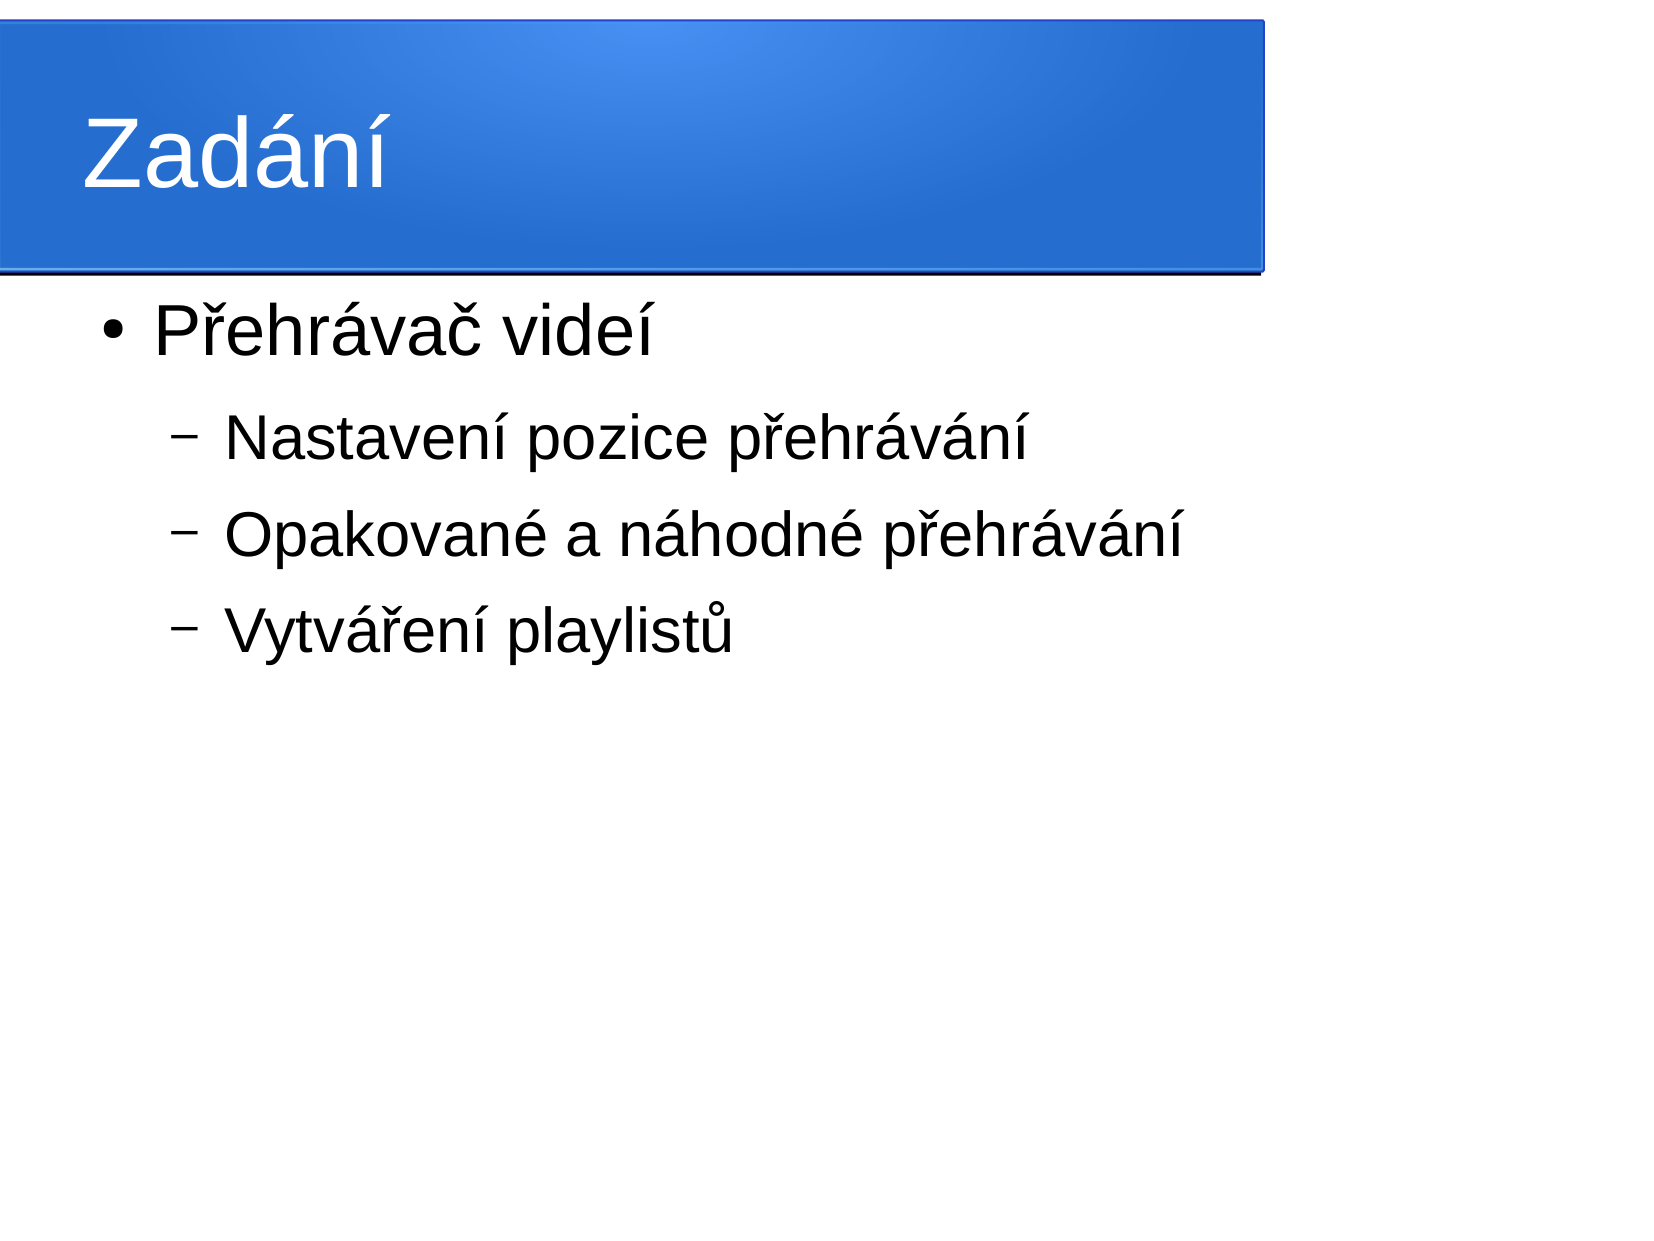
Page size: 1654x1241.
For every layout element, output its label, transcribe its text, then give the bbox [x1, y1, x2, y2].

title Zadání [82, 49, 1250, 257]
list Přehrávač videí Nastavení pozice přehrávání Opakované a náhodné přehrávání Vytváření playlistů [82, 290, 1538, 1010]
